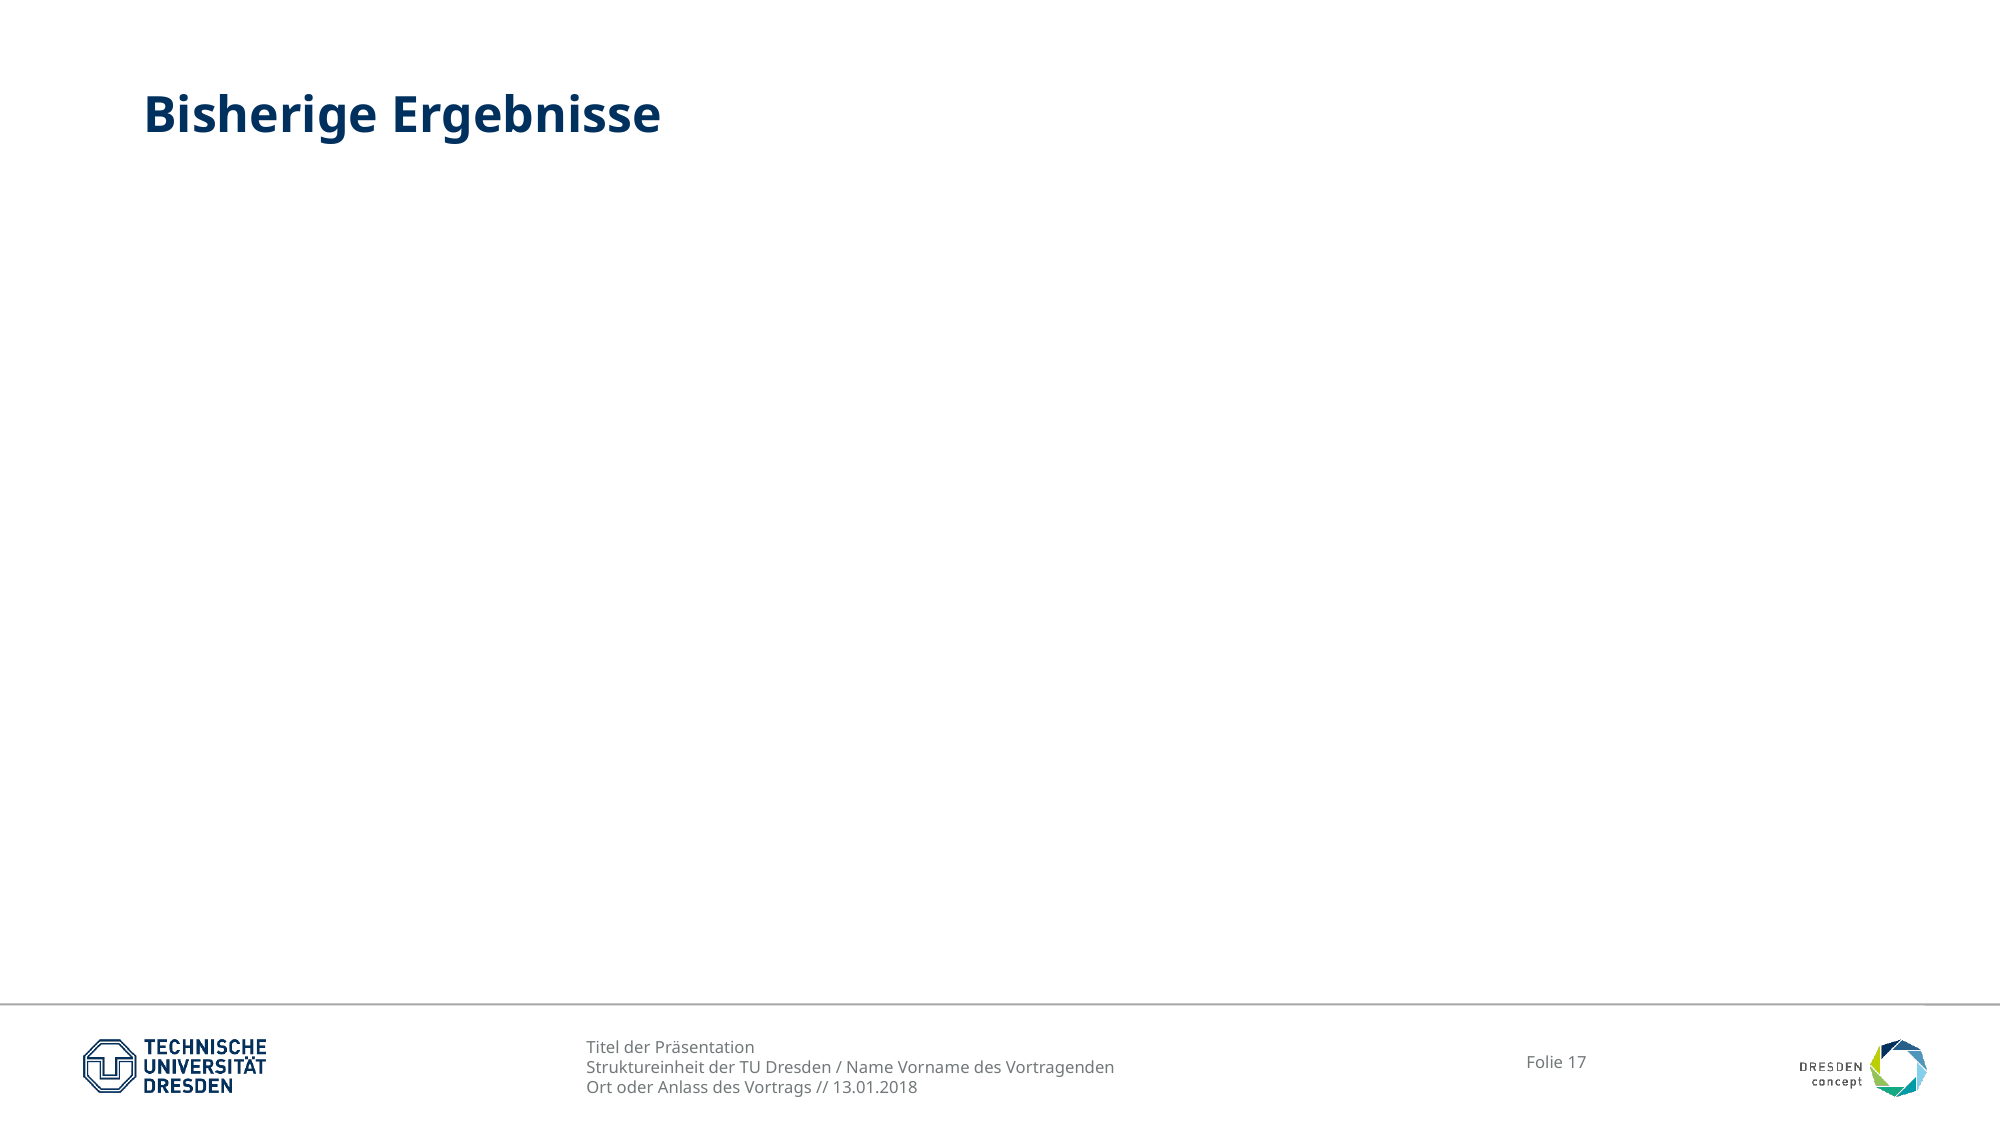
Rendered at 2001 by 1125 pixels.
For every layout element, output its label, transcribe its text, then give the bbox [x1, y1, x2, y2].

title Bisherige Ergebnisse [143, 56, 1880, 169]
picture [83, 1039, 266, 1093]
picture [1800, 1039, 1927, 1097]
